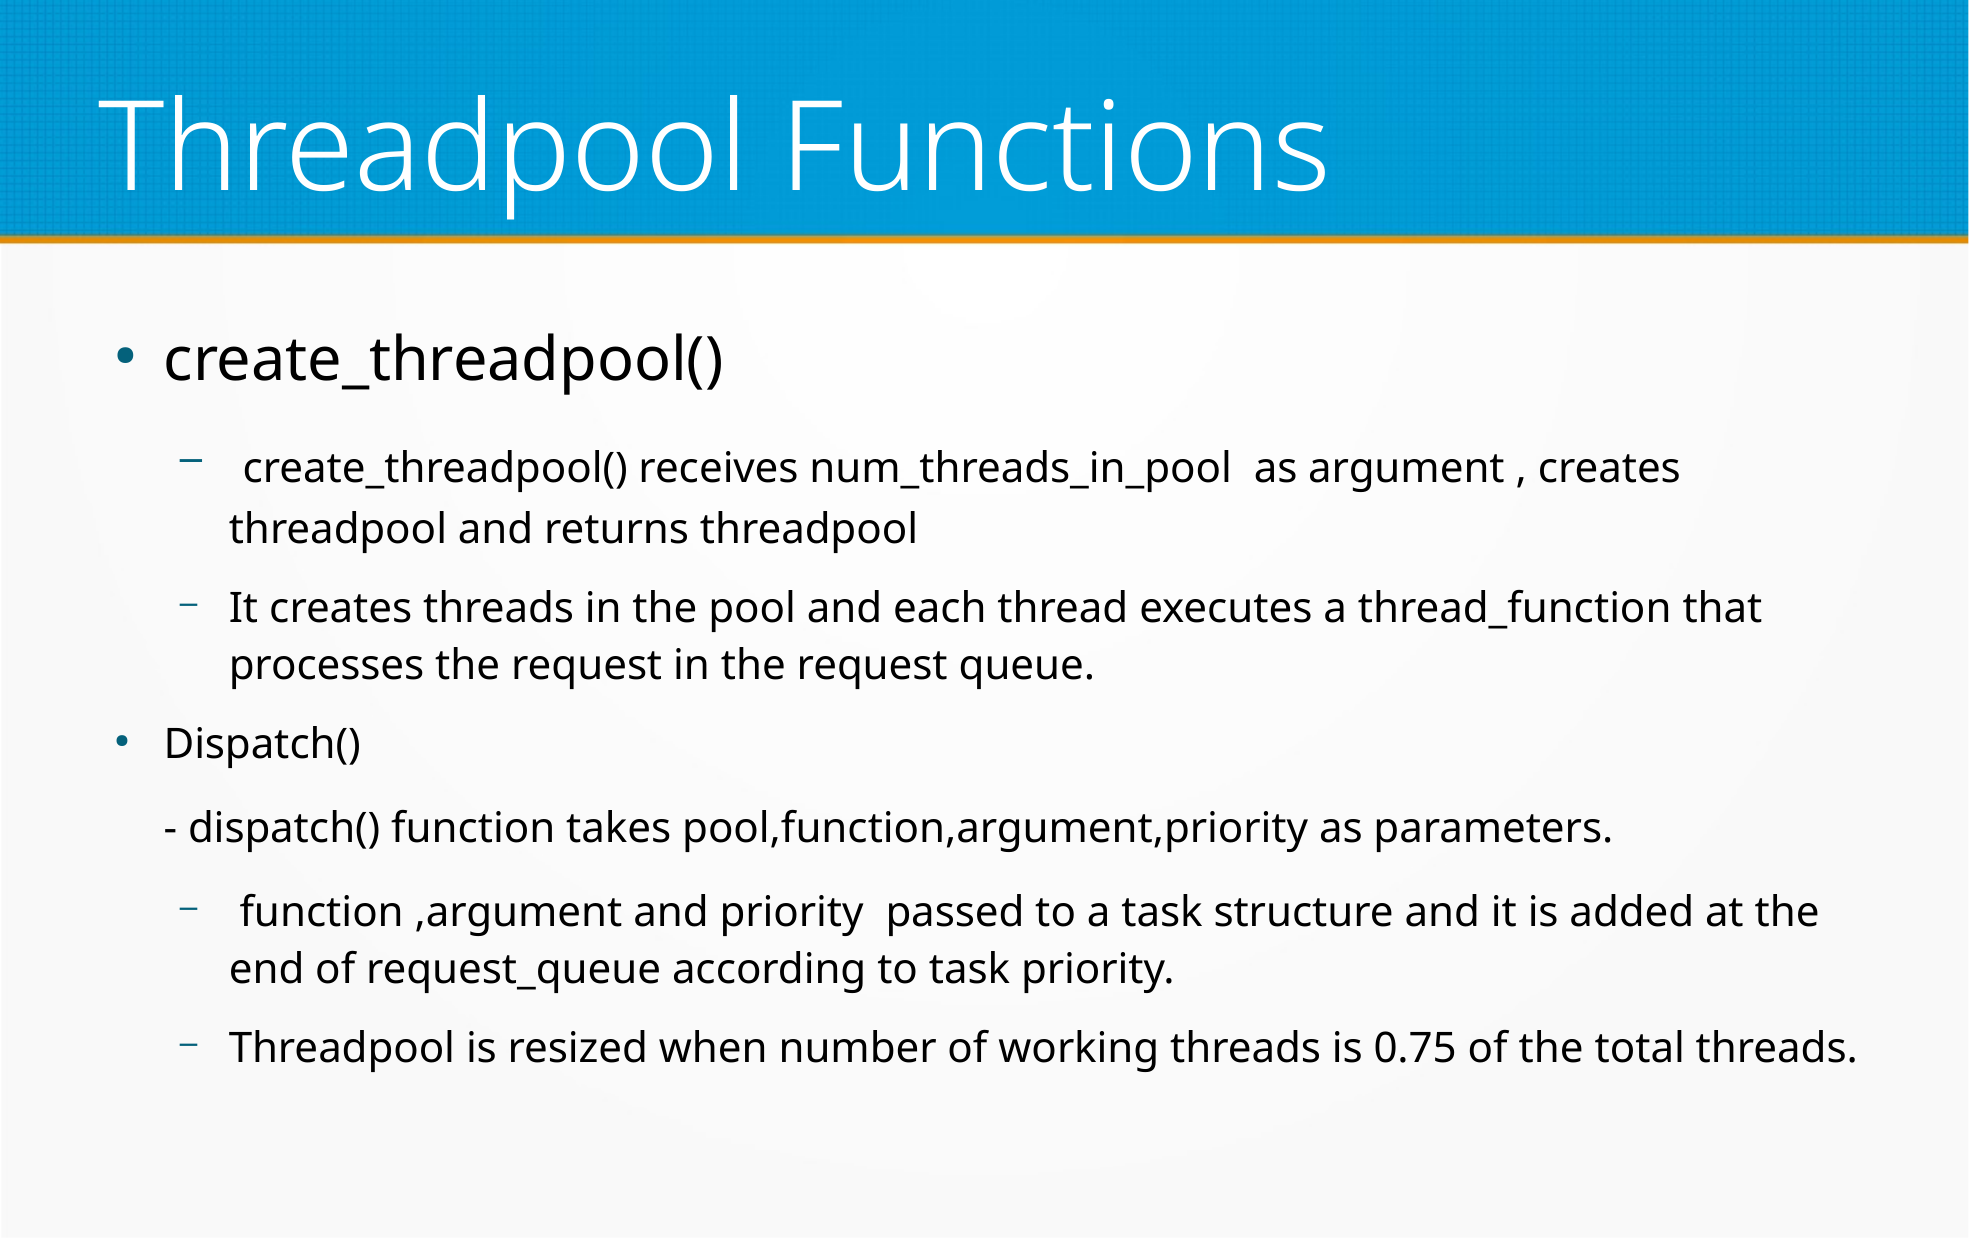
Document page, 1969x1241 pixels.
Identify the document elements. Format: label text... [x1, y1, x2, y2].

picture [0, 233, 1969, 1241]
list create_threadpool() create_threadpool() receives num_threads_in_pool as argument , creates threadpool and returns threadpool It creates threads in the pool and each thread executes a thread_function that processes the request in the request queue. Dispatch() - dispatch() function takes pool,function,argument,priority as parameters. function ,argument and priority passed to a task structure and it is added at the end of request_queue according to task priority. Threadpool is resized when number of working threads is 0.75 of the total threads. [98, 315, 1861, 1081]
title Threadpool Functions [98, 19, 1870, 227]
